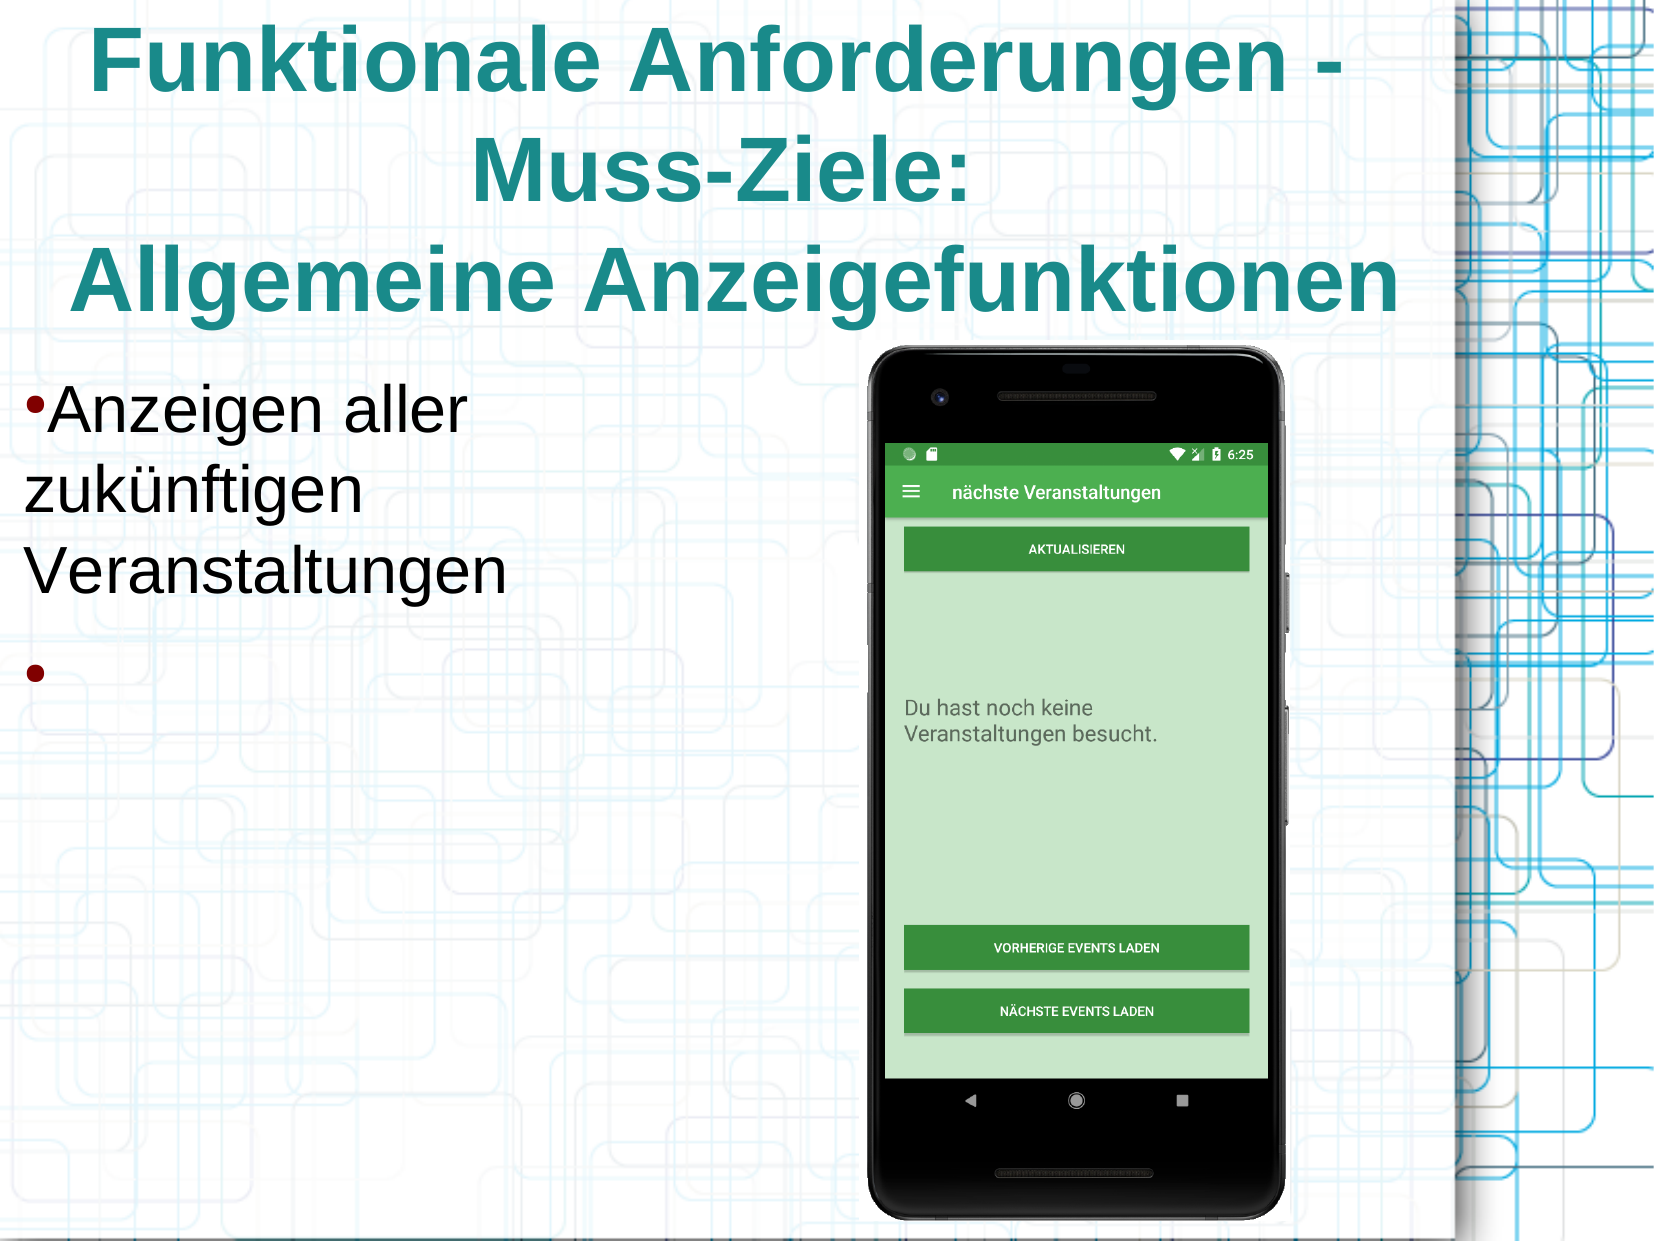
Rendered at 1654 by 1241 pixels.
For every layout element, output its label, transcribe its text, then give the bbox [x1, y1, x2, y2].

picture [859, 340, 1290, 1221]
title Funktionale Anforderungen - Muss-Ziele: Allgemeine Anzeigefunktionen [11, 11, 1424, 319]
list Anzeigen aller zukünftigen Veranstaltungen [23, 366, 827, 1241]
